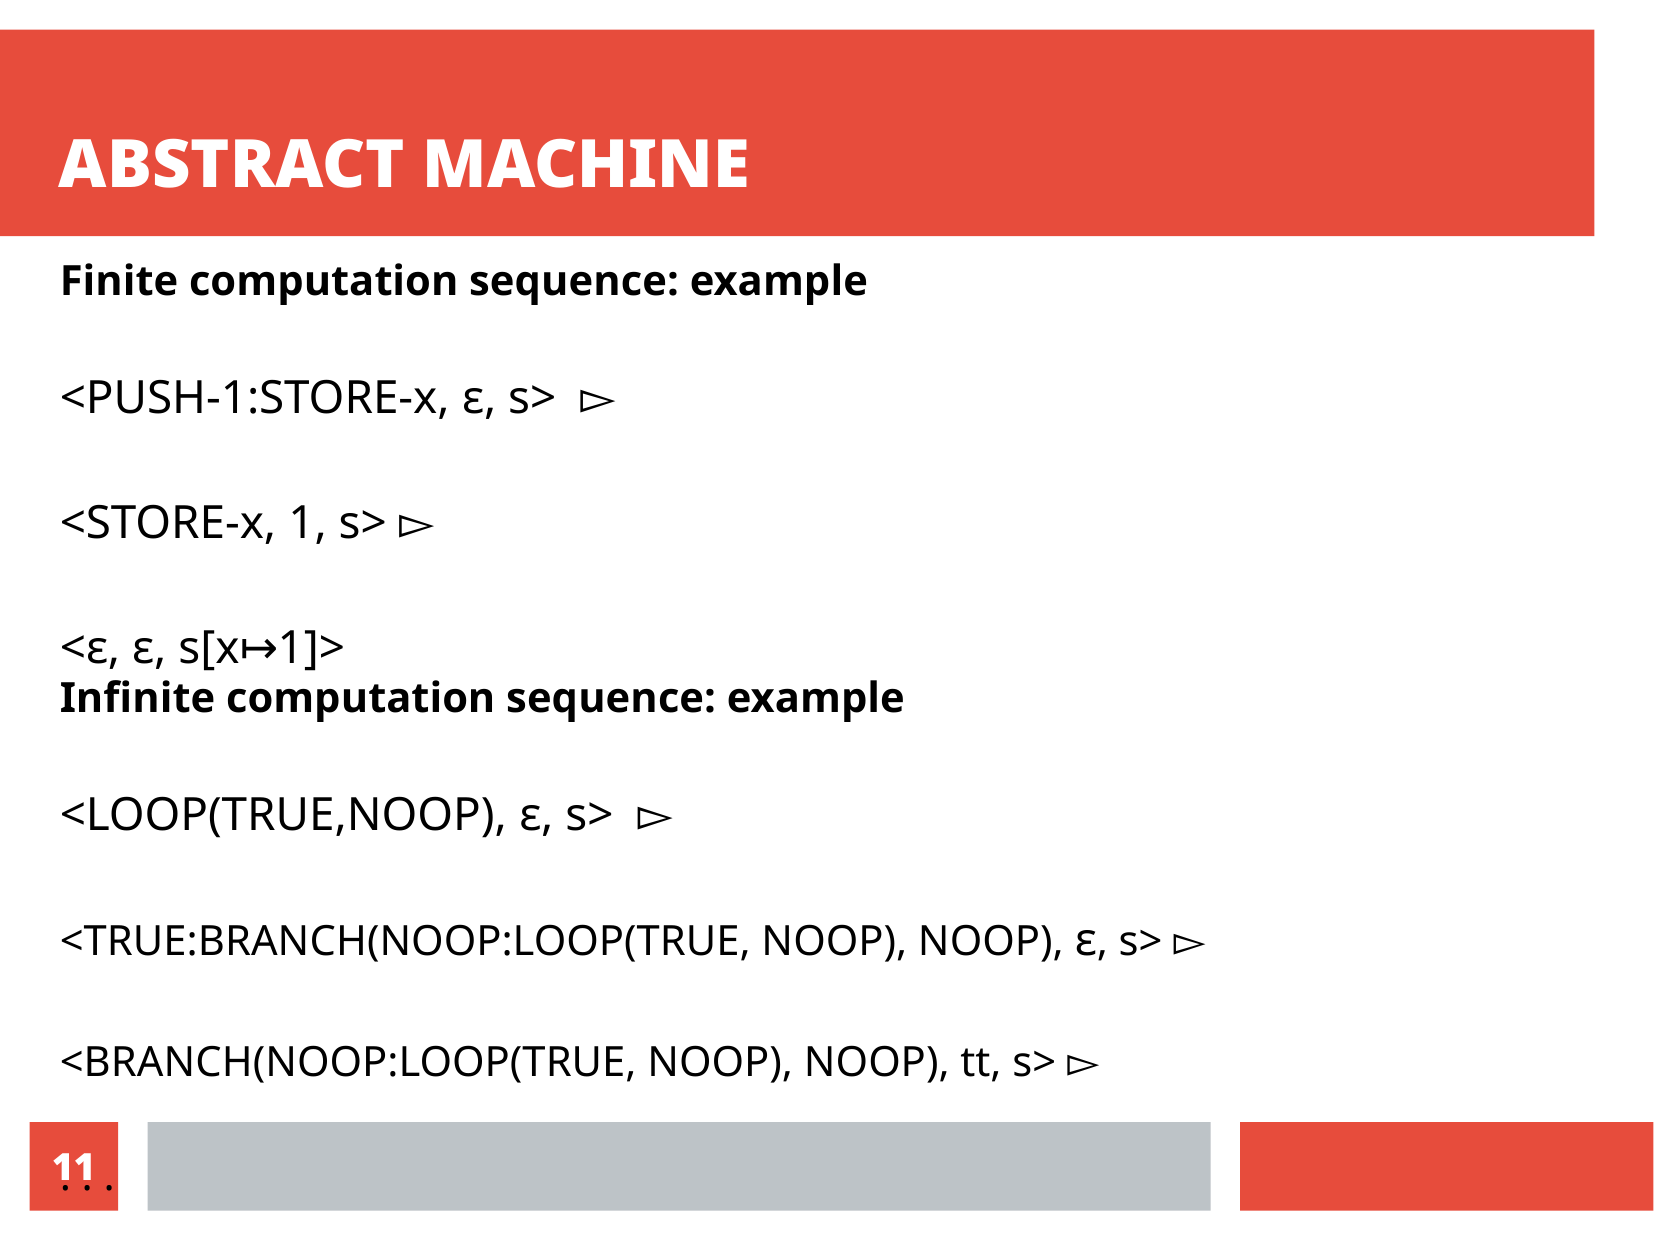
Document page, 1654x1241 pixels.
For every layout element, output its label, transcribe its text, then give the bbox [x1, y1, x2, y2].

text_box Finite computation sequence: example <PUSH-1:STORE-x, ε, s> ▻ <STORE-x, 1, s> ▻ <ε, ε, s[x↦1]> [45, 243, 1576, 631]
text_box Infinite computation sequence: example <LOOP(TRUE,NOOP), ε, s> ▻ <TRUE:BRANCH(NOOP:LOOP(TRUE, NOOP), NOOP), ε, s> ▻ <BRANCH(NOOP:LOOP(TRUE, NOOP), NOOP), tt, s> ▻ . . . [45, 660, 1576, 1186]
title ABSTRACT MACHINE [59, 59, 1595, 207]
